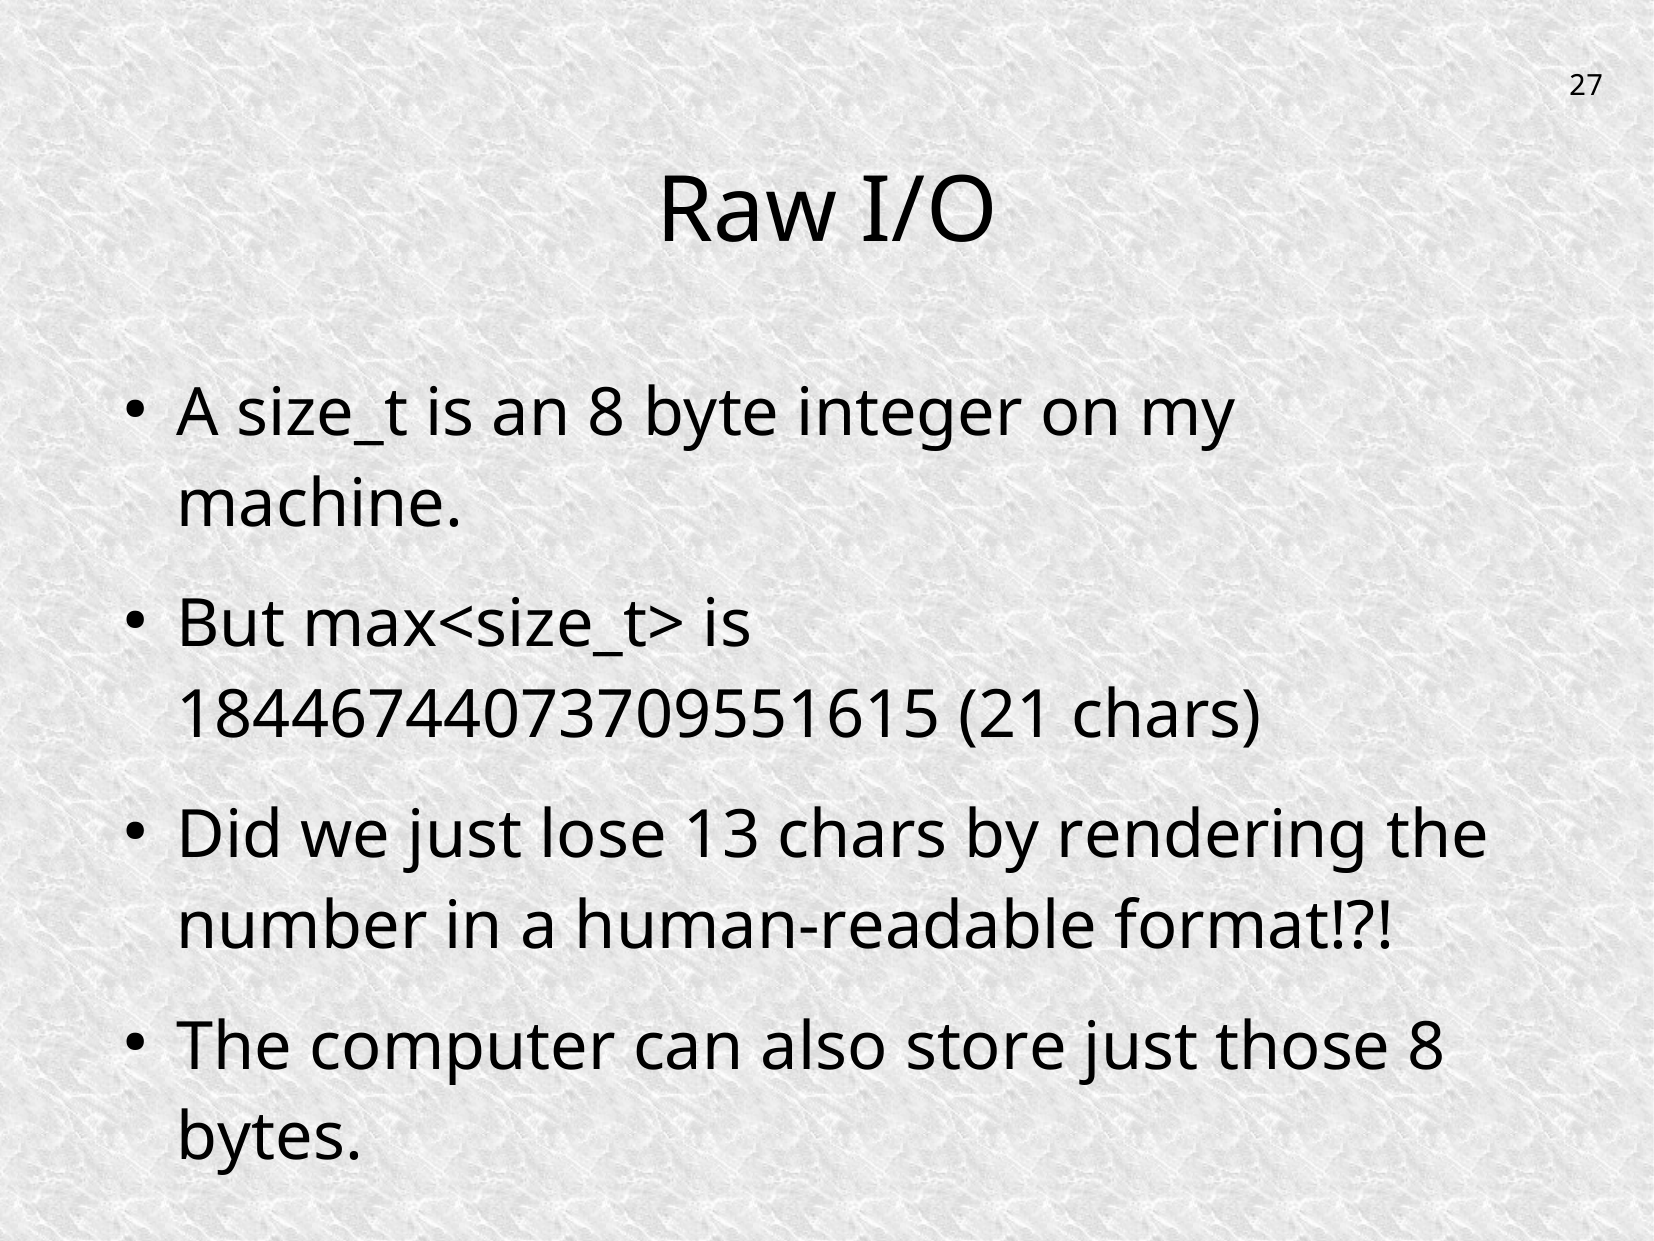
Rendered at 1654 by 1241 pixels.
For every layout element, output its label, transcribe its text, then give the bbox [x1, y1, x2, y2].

list A size_t is an 8 byte integer on my machine. But max<size_t> is 18446744073709551615 (21 chars) Did we just lose 13 chars by rendering the number in a human-readable format!?! The computer can also store just those 8 bytes. [105, 364, 1518, 1241]
title Raw I/O [121, 102, 1534, 311]
picture [0, 0, 1654, 1241]
